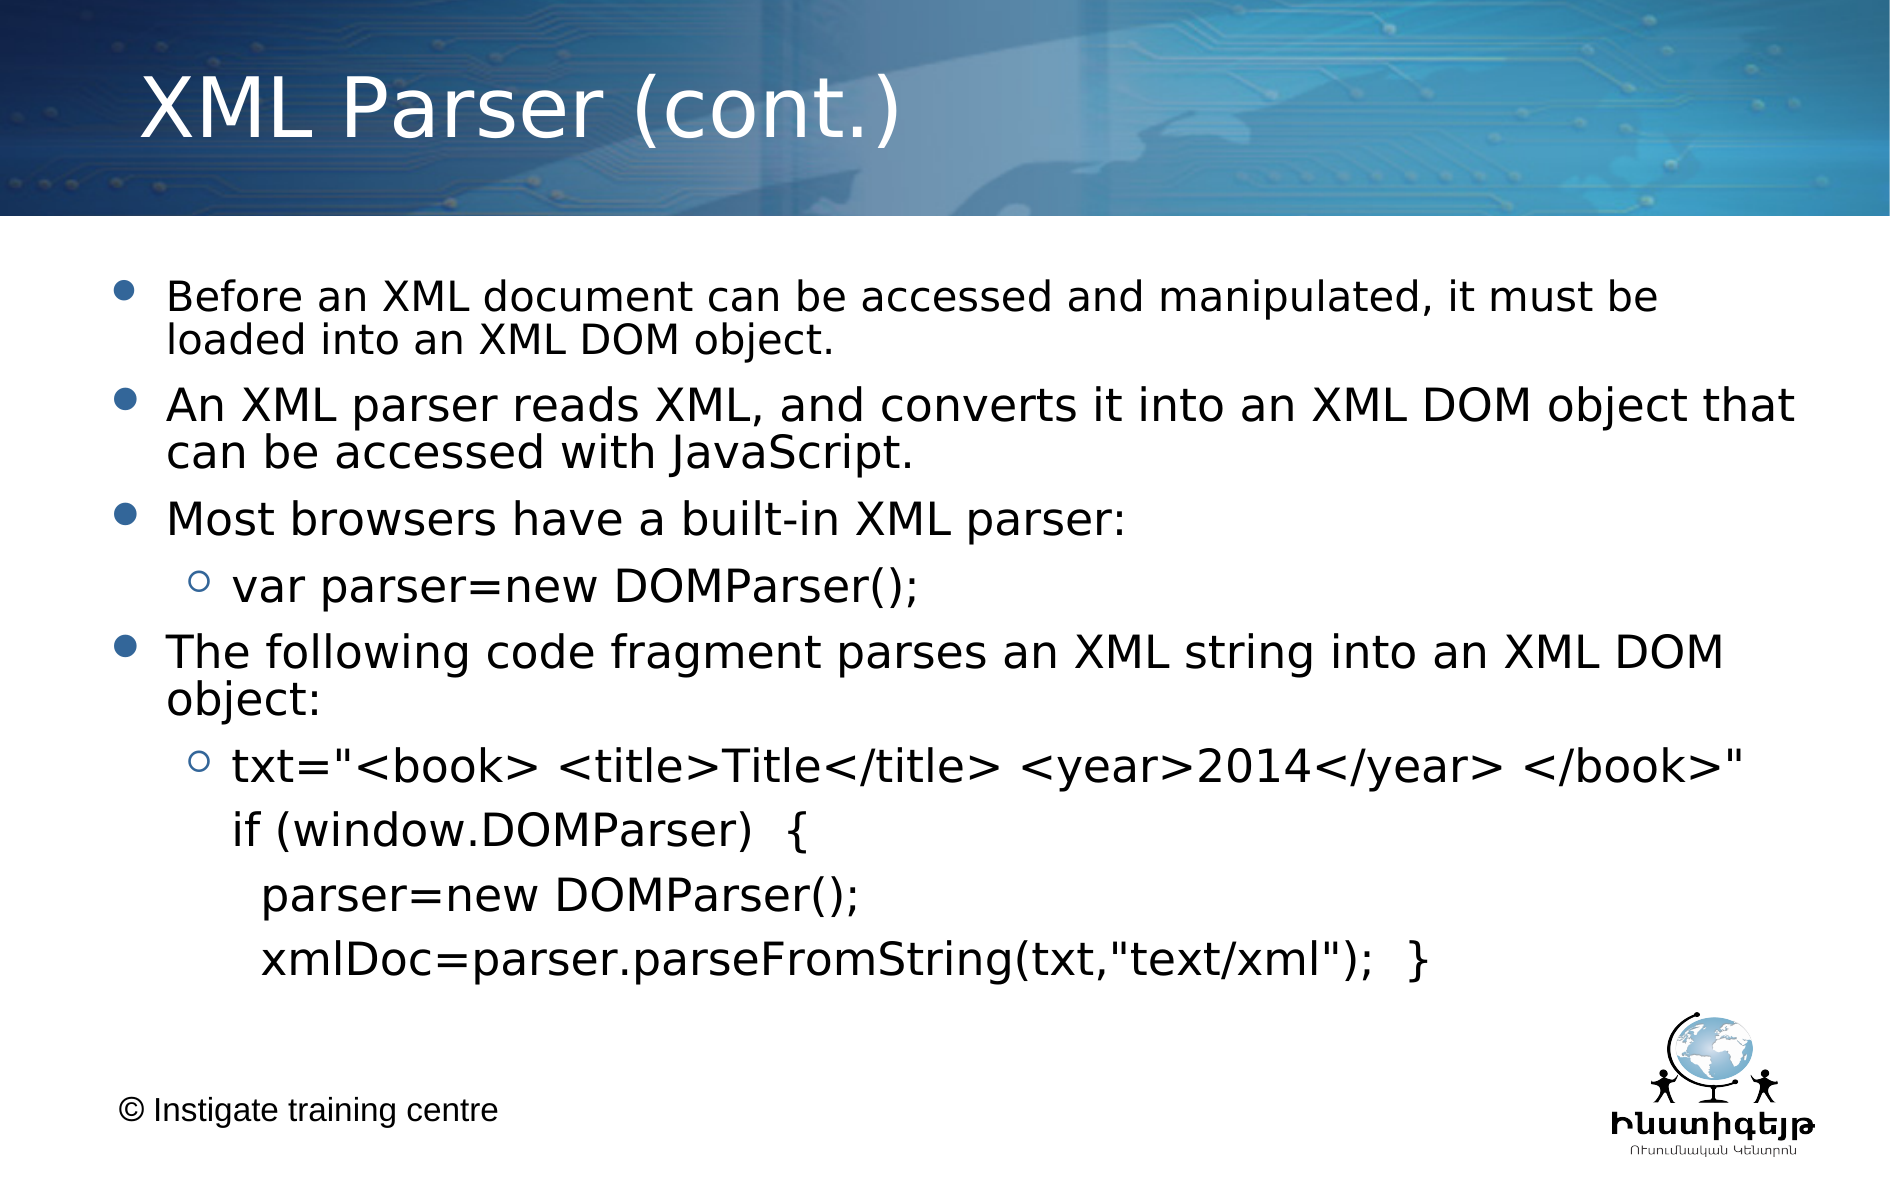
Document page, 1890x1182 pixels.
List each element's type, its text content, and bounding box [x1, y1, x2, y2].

picture [0, 0, 1890, 216]
picture [1612, 1012, 1815, 1157]
list Before an XML document can be accessed and manipulated, it must be loaded into an XML DOM object. An XML parser reads XML, and converts it into an XML DOM object that can be accessed with JavaScript. Most browsers have a built-in XML parser: var parser=new DOMParser(); The following code fragment parses an XML string into an XML DOM object: txt="<book> <title>Title</title> <year>2014</year> </book>" if (window.DOMParser) { parser=new DOMParser(); xmlDoc=parser.parseFromString(txt,"text/xml"); } [110, 276, 1801, 300]
